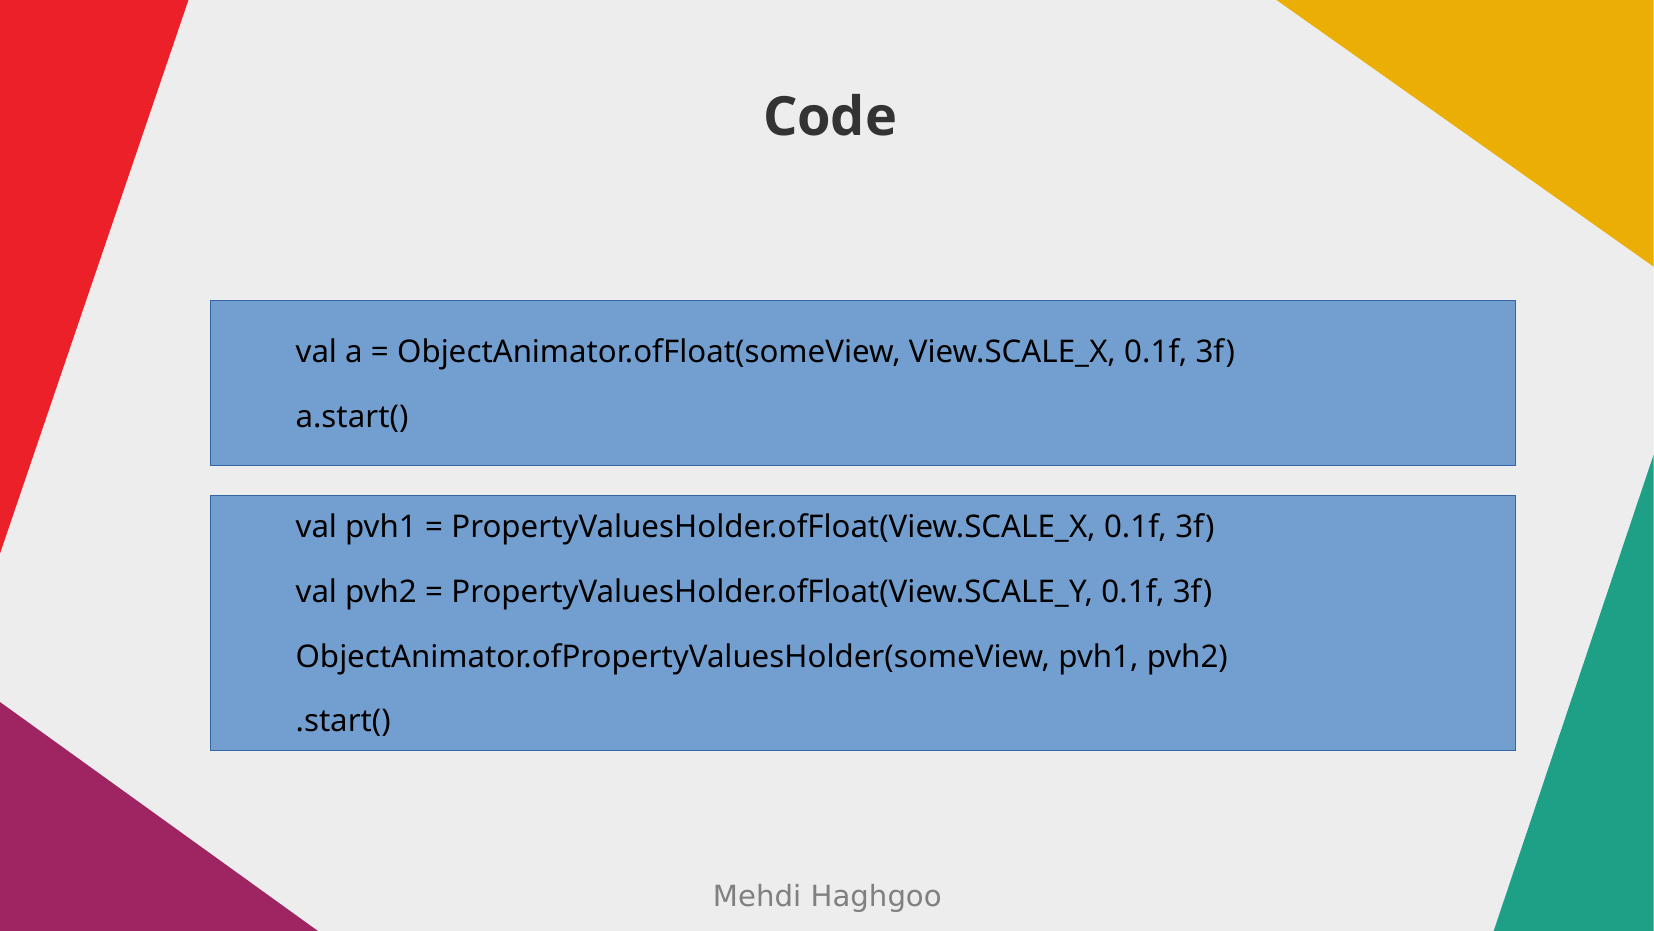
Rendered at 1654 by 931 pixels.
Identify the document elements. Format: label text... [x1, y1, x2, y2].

text_box val a = ObjectAnimator.ofFloat(someView, View.SCALE_X, 0.1f, 3f) a.start() [210, 300, 1516, 466]
title Code [289, 37, 1372, 193]
text_box val pvh1 = PropertyValuesHolder.ofFloat(View.SCALE_X, 0.1f, 3f) val pvh2 = PropertyValuesHolder.ofFloat(View.SCALE_Y, 0.1f, 3f) ObjectAnimator.ofPropertyValuesHolder(someView, pvh1, pvh2) .start() [210, 495, 1516, 751]
